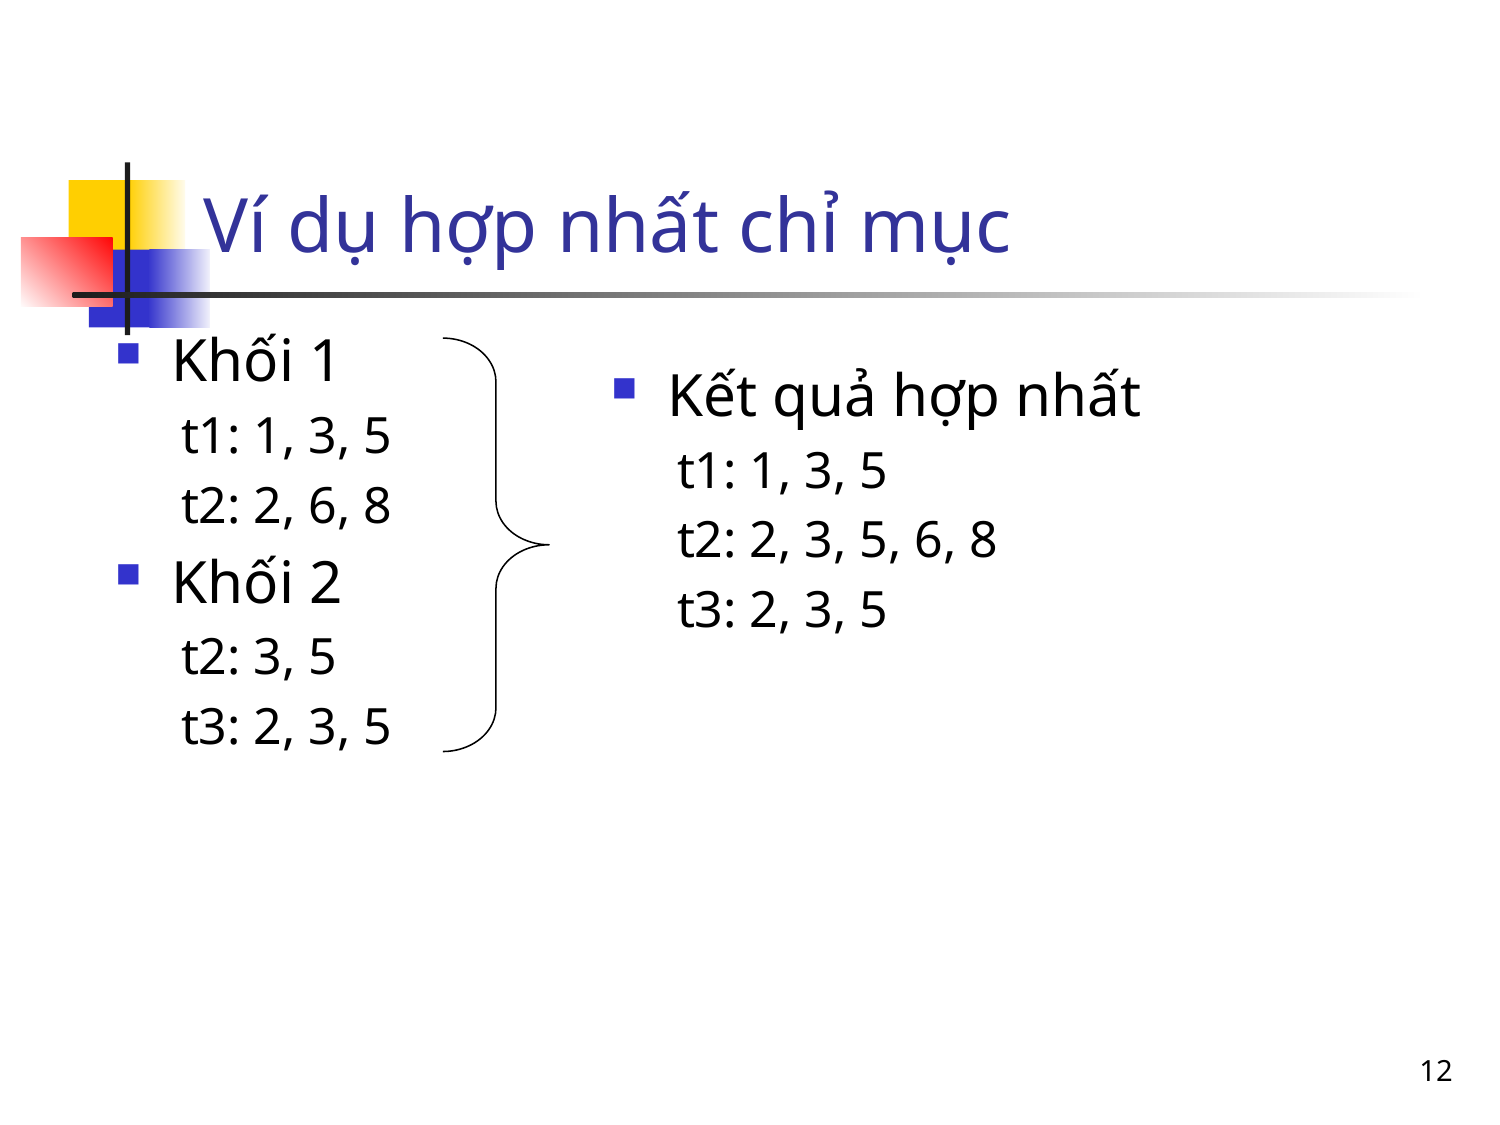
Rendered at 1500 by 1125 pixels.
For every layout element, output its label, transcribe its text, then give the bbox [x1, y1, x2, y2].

text_box Khối 1 t1: 1, 3, 5 t2: 2, 6, 8 Khối 2 t2: 3, 5 t3: 2, 3, 5 [100, 315, 514, 1075]
text_box Kết quả hợp nhất t1: 1, 3, 5 t2: 2, 3, 5, 6, 8 t3: 2, 3, 5 [596, 350, 1286, 706]
title Ví dụ hợp nhất chỉ mục [188, 35, 1468, 275]
slide_number <number> [1155, 1024, 1468, 1100]
